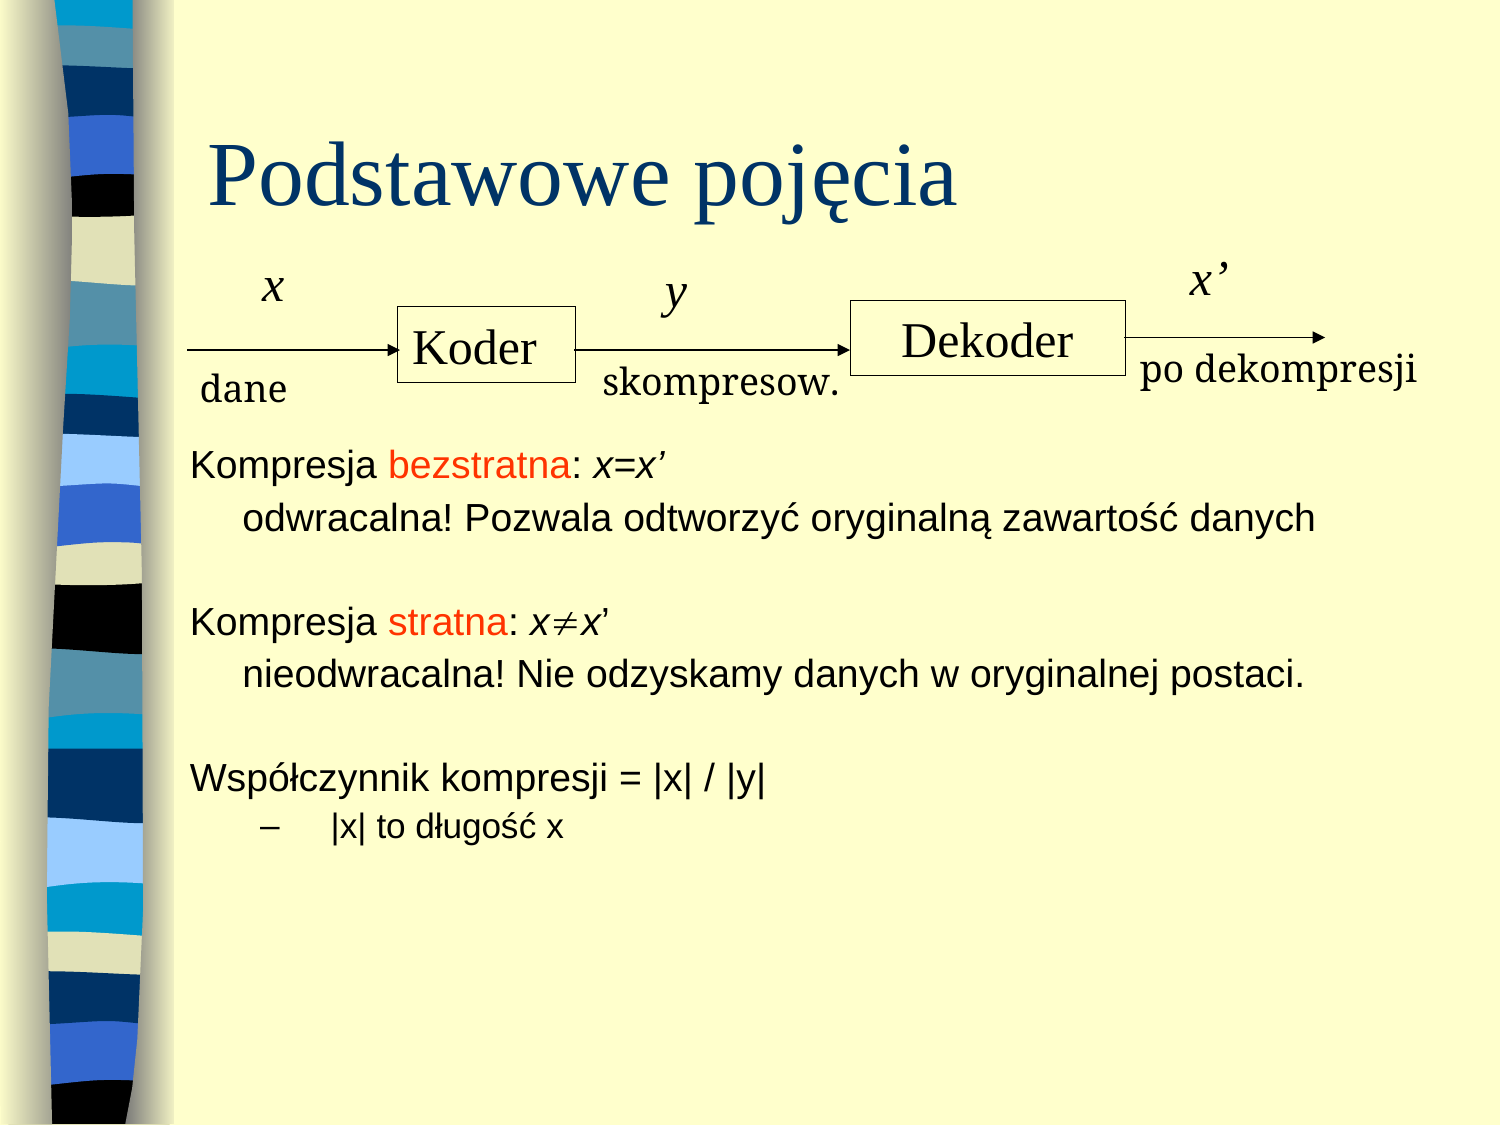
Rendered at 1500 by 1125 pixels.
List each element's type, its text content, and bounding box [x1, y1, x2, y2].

text_box po dekompresji [1124, 337, 1433, 398]
text_box x’ [1175, 237, 1244, 313]
text_box skompresow. [587, 349, 855, 411]
text_box x [247, 244, 300, 320]
title Podstawowe pojęcia [192, 74, 1468, 263]
text_box y [649, 249, 702, 326]
text_box Koder [397, 306, 576, 383]
text_box dane [184, 357, 303, 418]
text_box Dekoder [849, 299, 1126, 376]
list Kompresja bezstratna: x=x’ odwracalna! Pozwala odtworzyć oryginalną zawartość danych Kompresja stratna: xx’ nieodwracalna! Nie odzyskamy danych w oryginalnej postaci. Współczynnik kompresji = |x| / |y| |x| to długość x [174, 237, 1450, 913]
